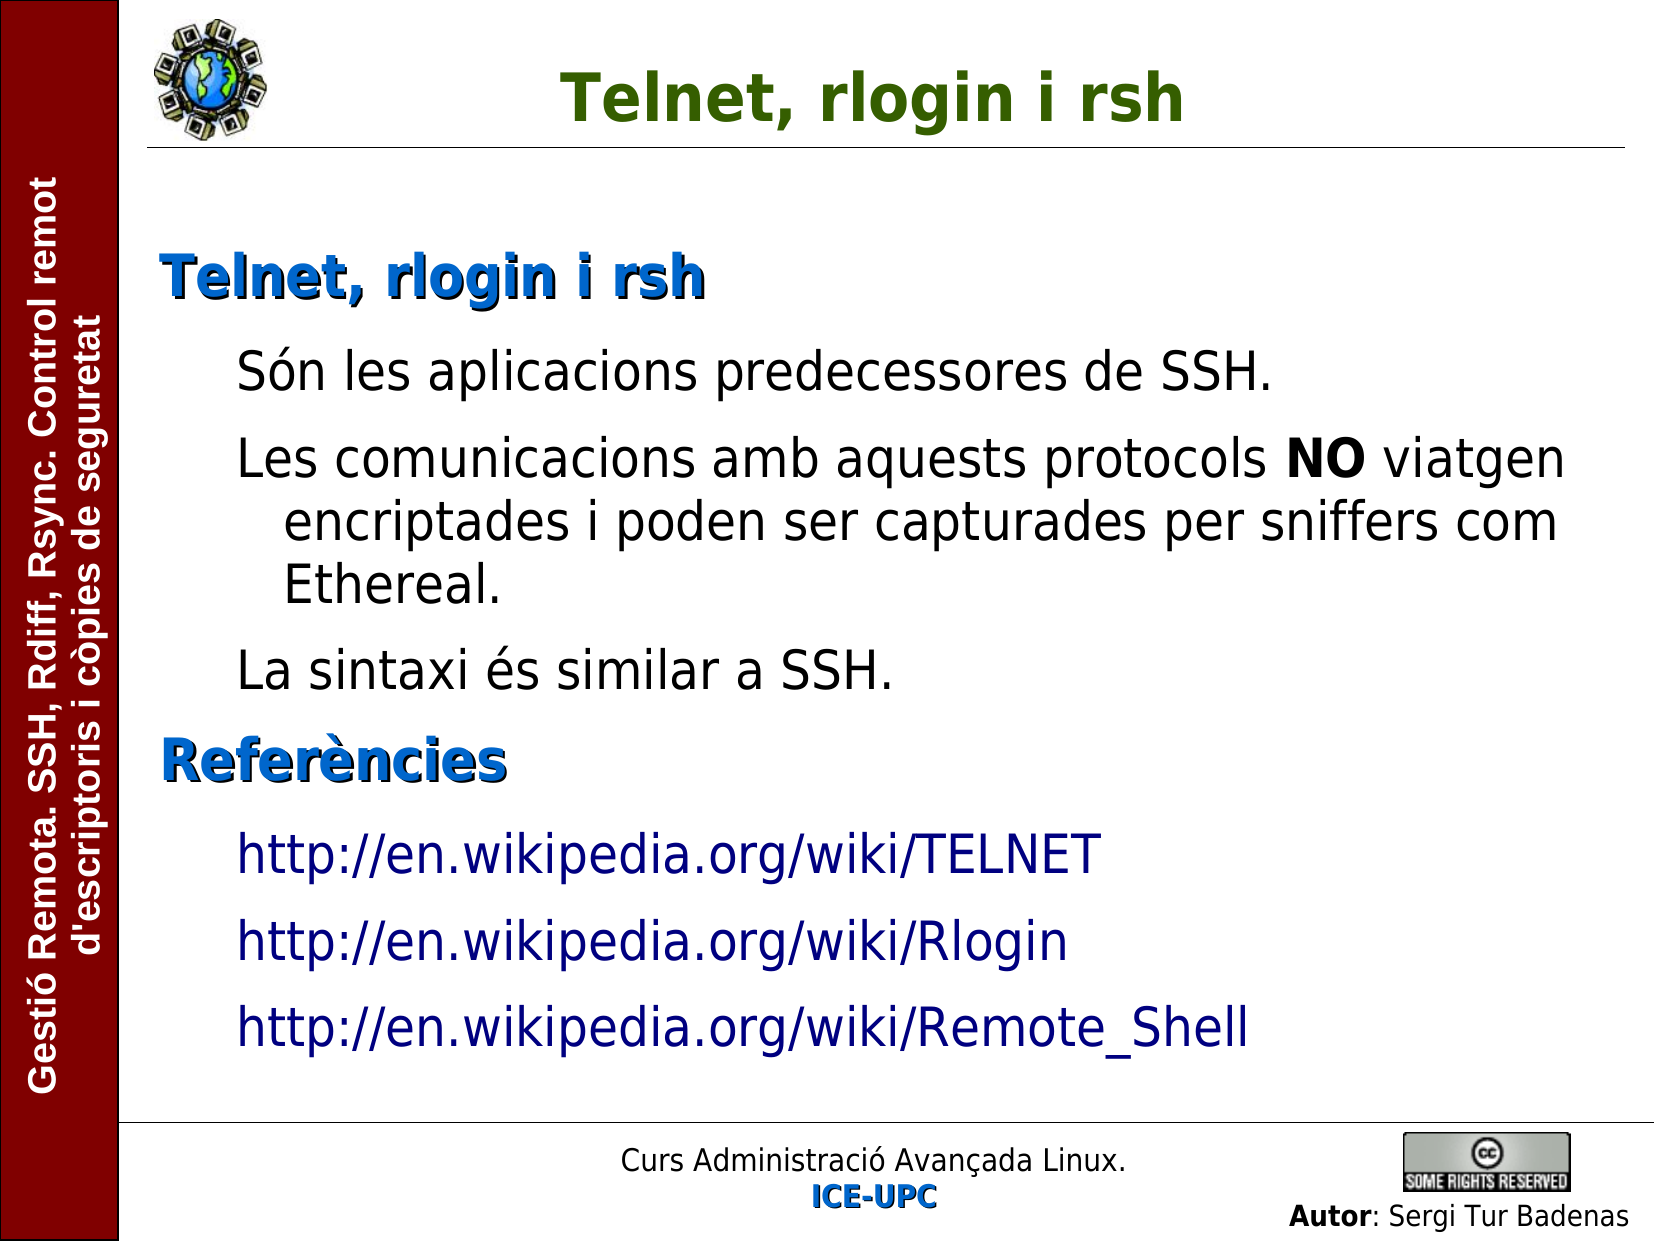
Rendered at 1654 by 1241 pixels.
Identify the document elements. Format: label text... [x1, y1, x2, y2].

list Telnet, rlogin i rsh Són les aplicacions predecessores de SSH. Les comunicacions amb aquests protocols NO viatgen encriptades i poden ser capturades per sniffers com Ethereal. La sintaxi és similar a SSH. Referències http://en.wikipedia.org/wiki/TELNET http://en.wikipedia.org/wiki/Rlogin http://en.wikipedia.org/wiki/Remote_Shell [141, 242, 1630, 1078]
picture [154, 19, 268, 49]
title Telnet, rlogin i rsh [129, 49, 1619, 148]
picture [1403, 1132, 1571, 1192]
